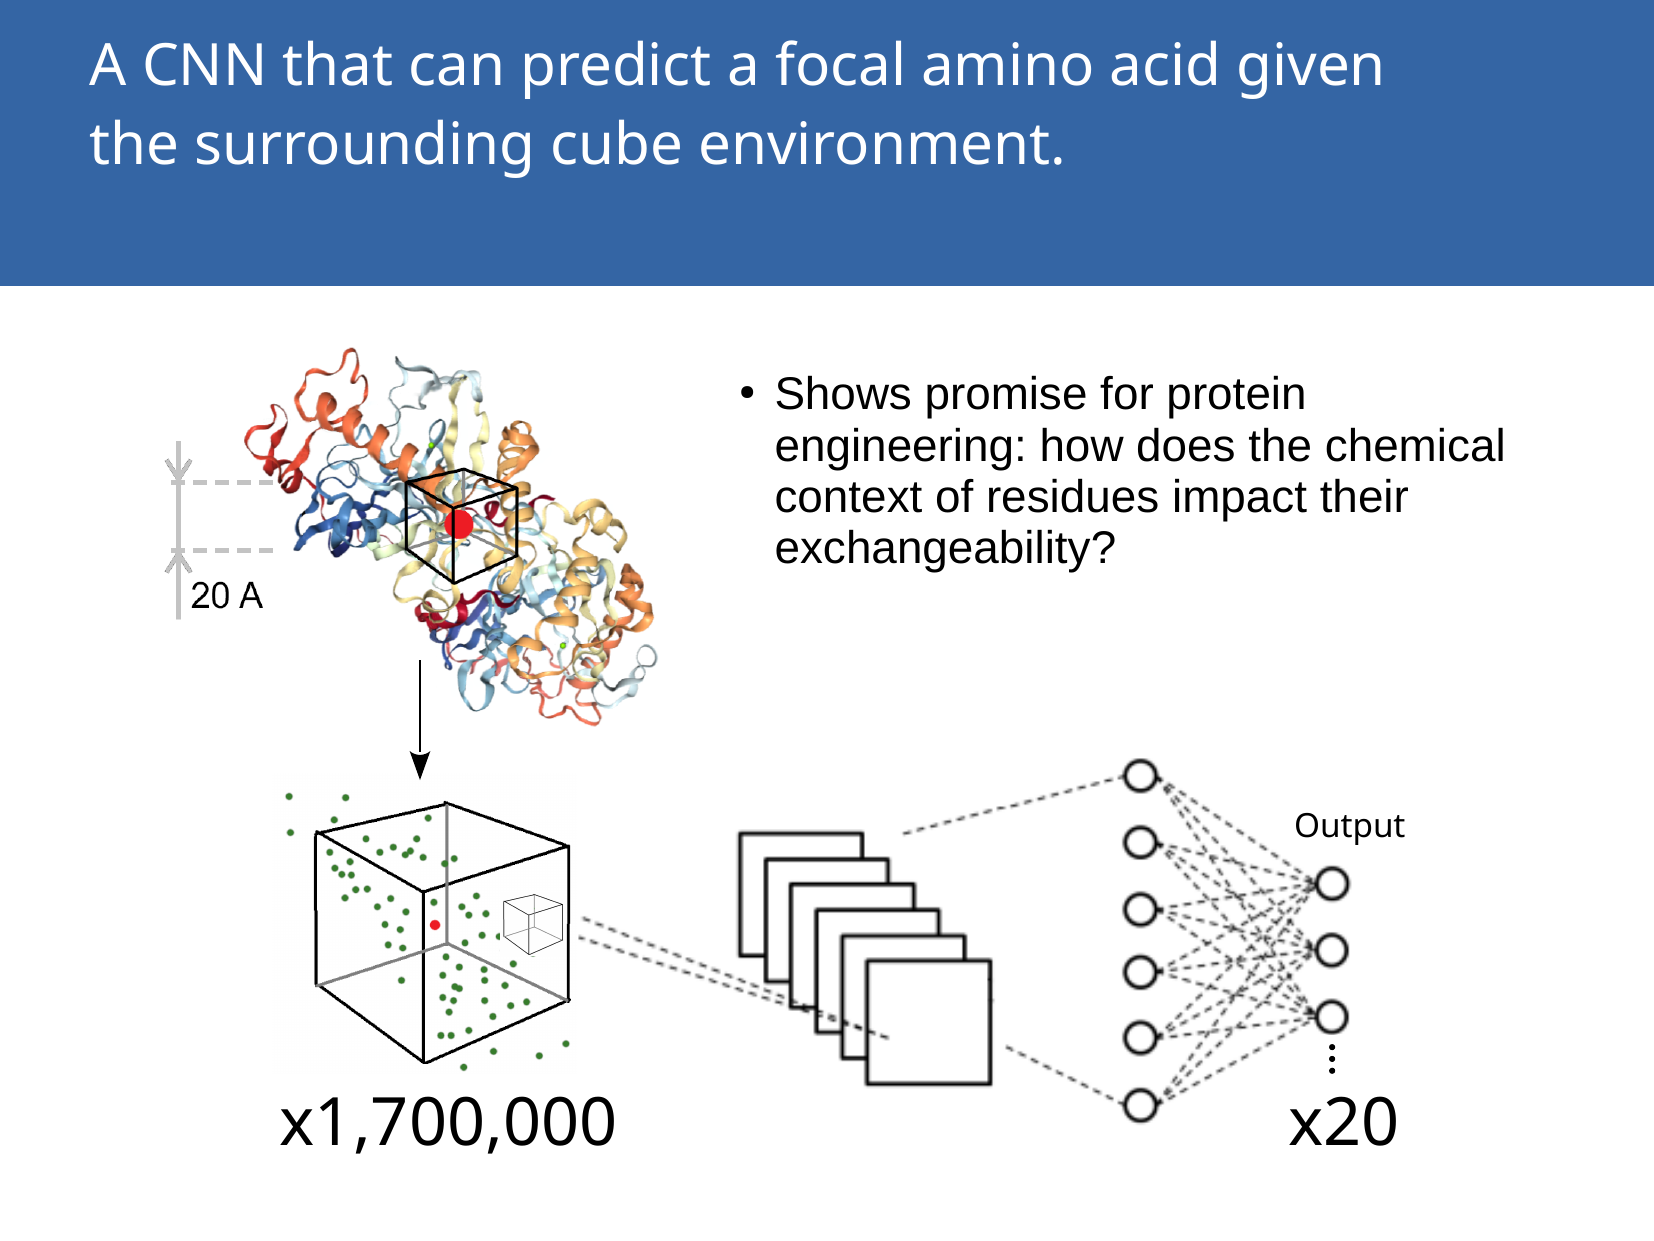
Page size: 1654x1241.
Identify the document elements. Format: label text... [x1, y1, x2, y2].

text_box x20 [1275, 1080, 1414, 1159]
text_box A CNN that can predict a focal amino acid given the surrounding cube environment. [0, 0, 1654, 286]
picture [154, 318, 665, 734]
picture [272, 748, 1411, 1139]
text_box x1,700,000 [229, 1080, 669, 1159]
text_box [1287, 1034, 1378, 1080]
text_box Output [1289, 794, 1411, 856]
text_box Shows promise for protein engineering: how does the chemical context of residues impact their exchangeability? [724, 288, 1580, 705]
